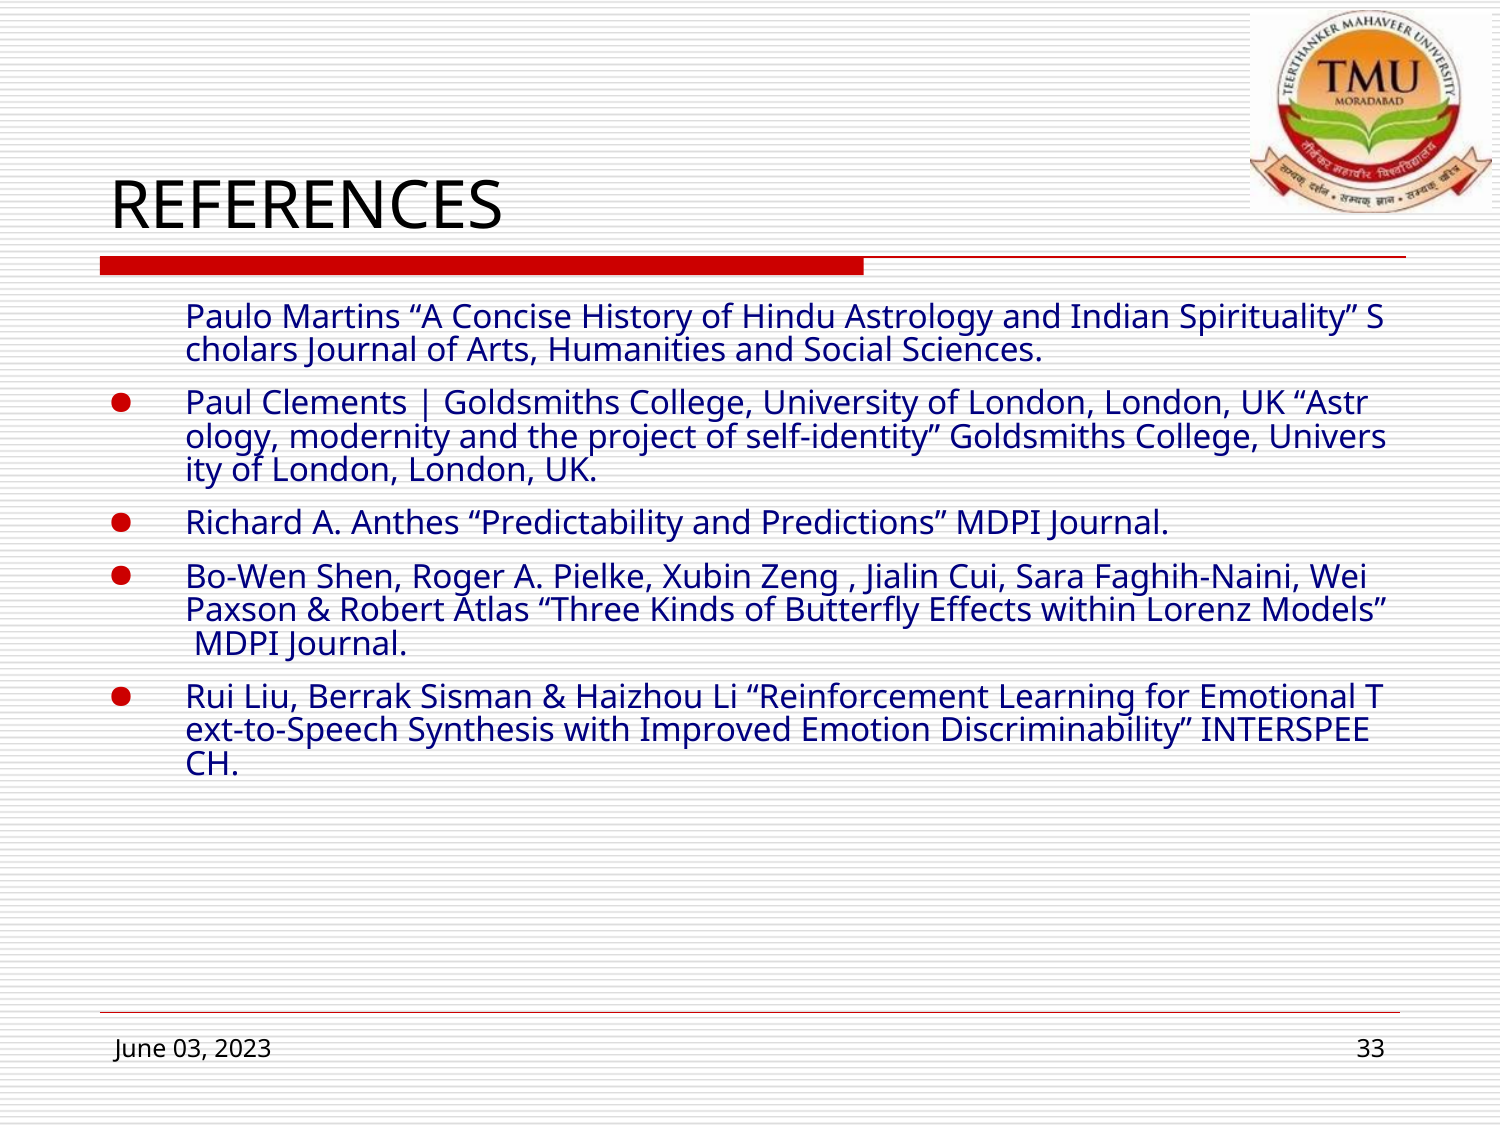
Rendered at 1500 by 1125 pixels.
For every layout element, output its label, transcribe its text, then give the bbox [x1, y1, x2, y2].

text_box June 03, 2023 [99, 1024, 426, 1103]
text_box <number> [1074, 1024, 1401, 1103]
picture [0, 0, 1500, 1125]
title REFERENCES [94, 50, 1407, 250]
list Paulo Martins “A Concise History of Hindu Astrology and Indian Spirituality” Scholars Journal of Arts, Humanities and Social Sciences. Paul Clements | Goldsmiths College, University of London, London, UK “Astrology, modernity and the project of self-identity” Goldsmiths College, University of London, London, UK. Richard A. Anthes “Predictability and Predictions” MDPI Journal. Bo-Wen Shen, Roger A. Pielke, Xubin Zeng , Jialin Cui, Sara Faghih-Naini, Wei Paxson & Robert Atlas “Three Kinds of Butterfly Effects within Lorenz Models” MDPI Journal. Rui Liu, Berrak Sisman & Haizhou Li “Reinforcement Learning for Emotional Text-to-Speech Synthesis with Improved Emotion Discriminability” INTERSPEECH. [92, 287, 1406, 988]
